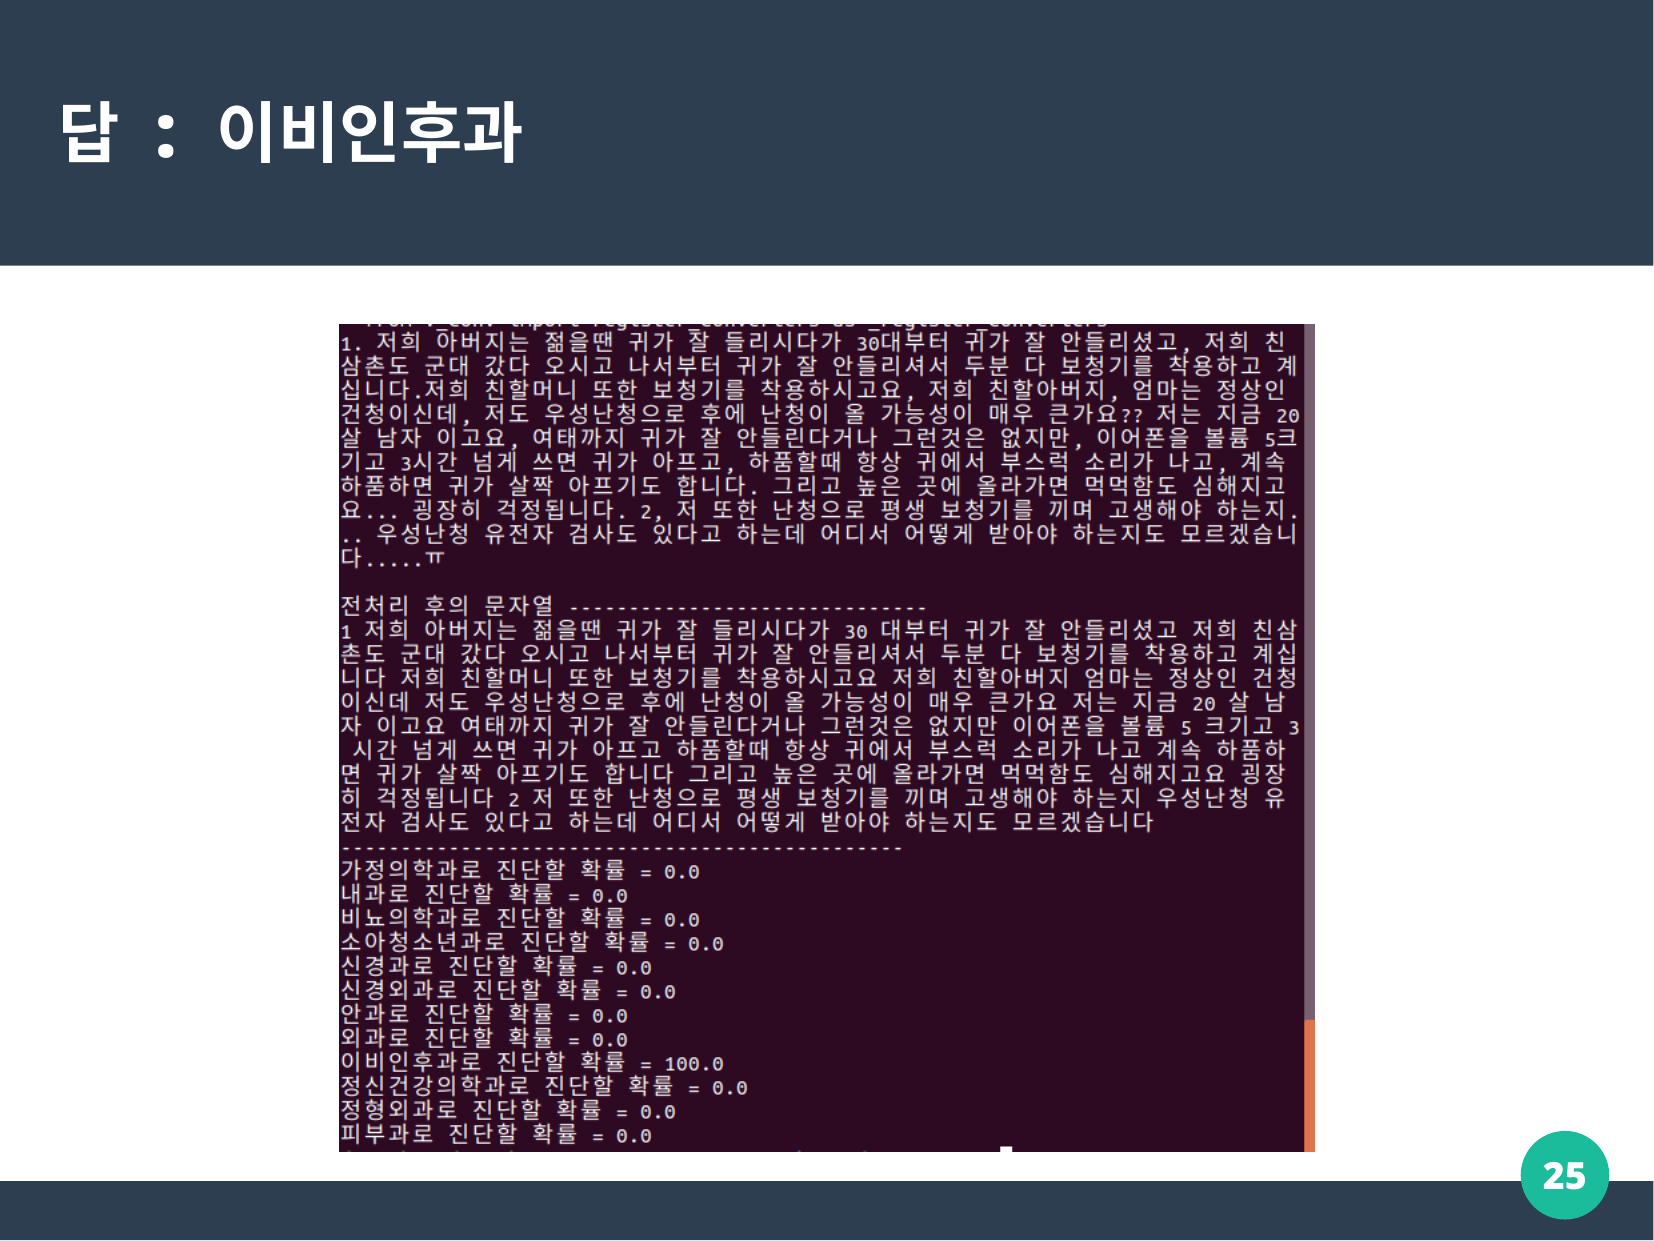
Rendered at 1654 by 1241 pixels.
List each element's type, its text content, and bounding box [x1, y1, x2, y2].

picture [339, 324, 1315, 1152]
title 답 : 이비인후과 [59, 49, 1595, 207]
